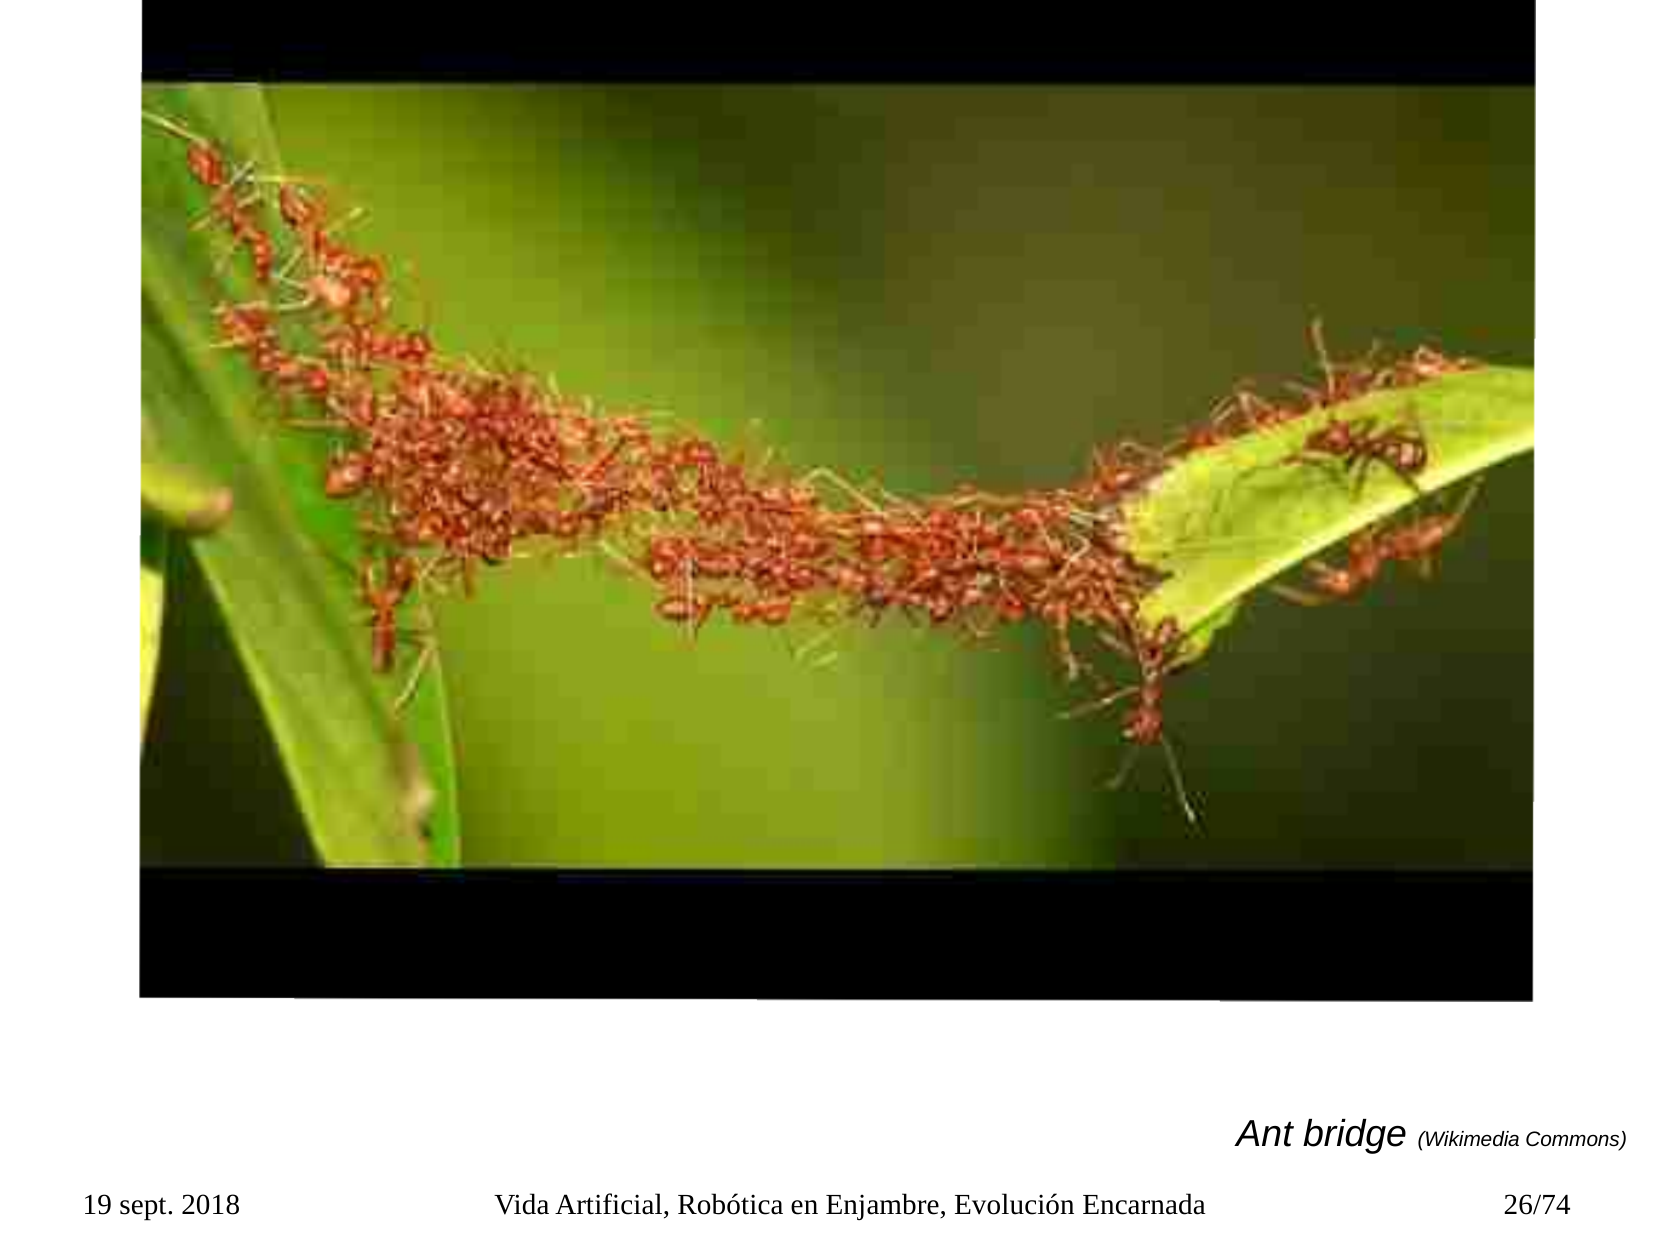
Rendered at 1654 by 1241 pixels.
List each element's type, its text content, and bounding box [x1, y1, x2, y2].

text_box Ant bridge (Wikimedia Commons) [177, 1105, 1642, 1163]
picture [138, 0, 1536, 1002]
